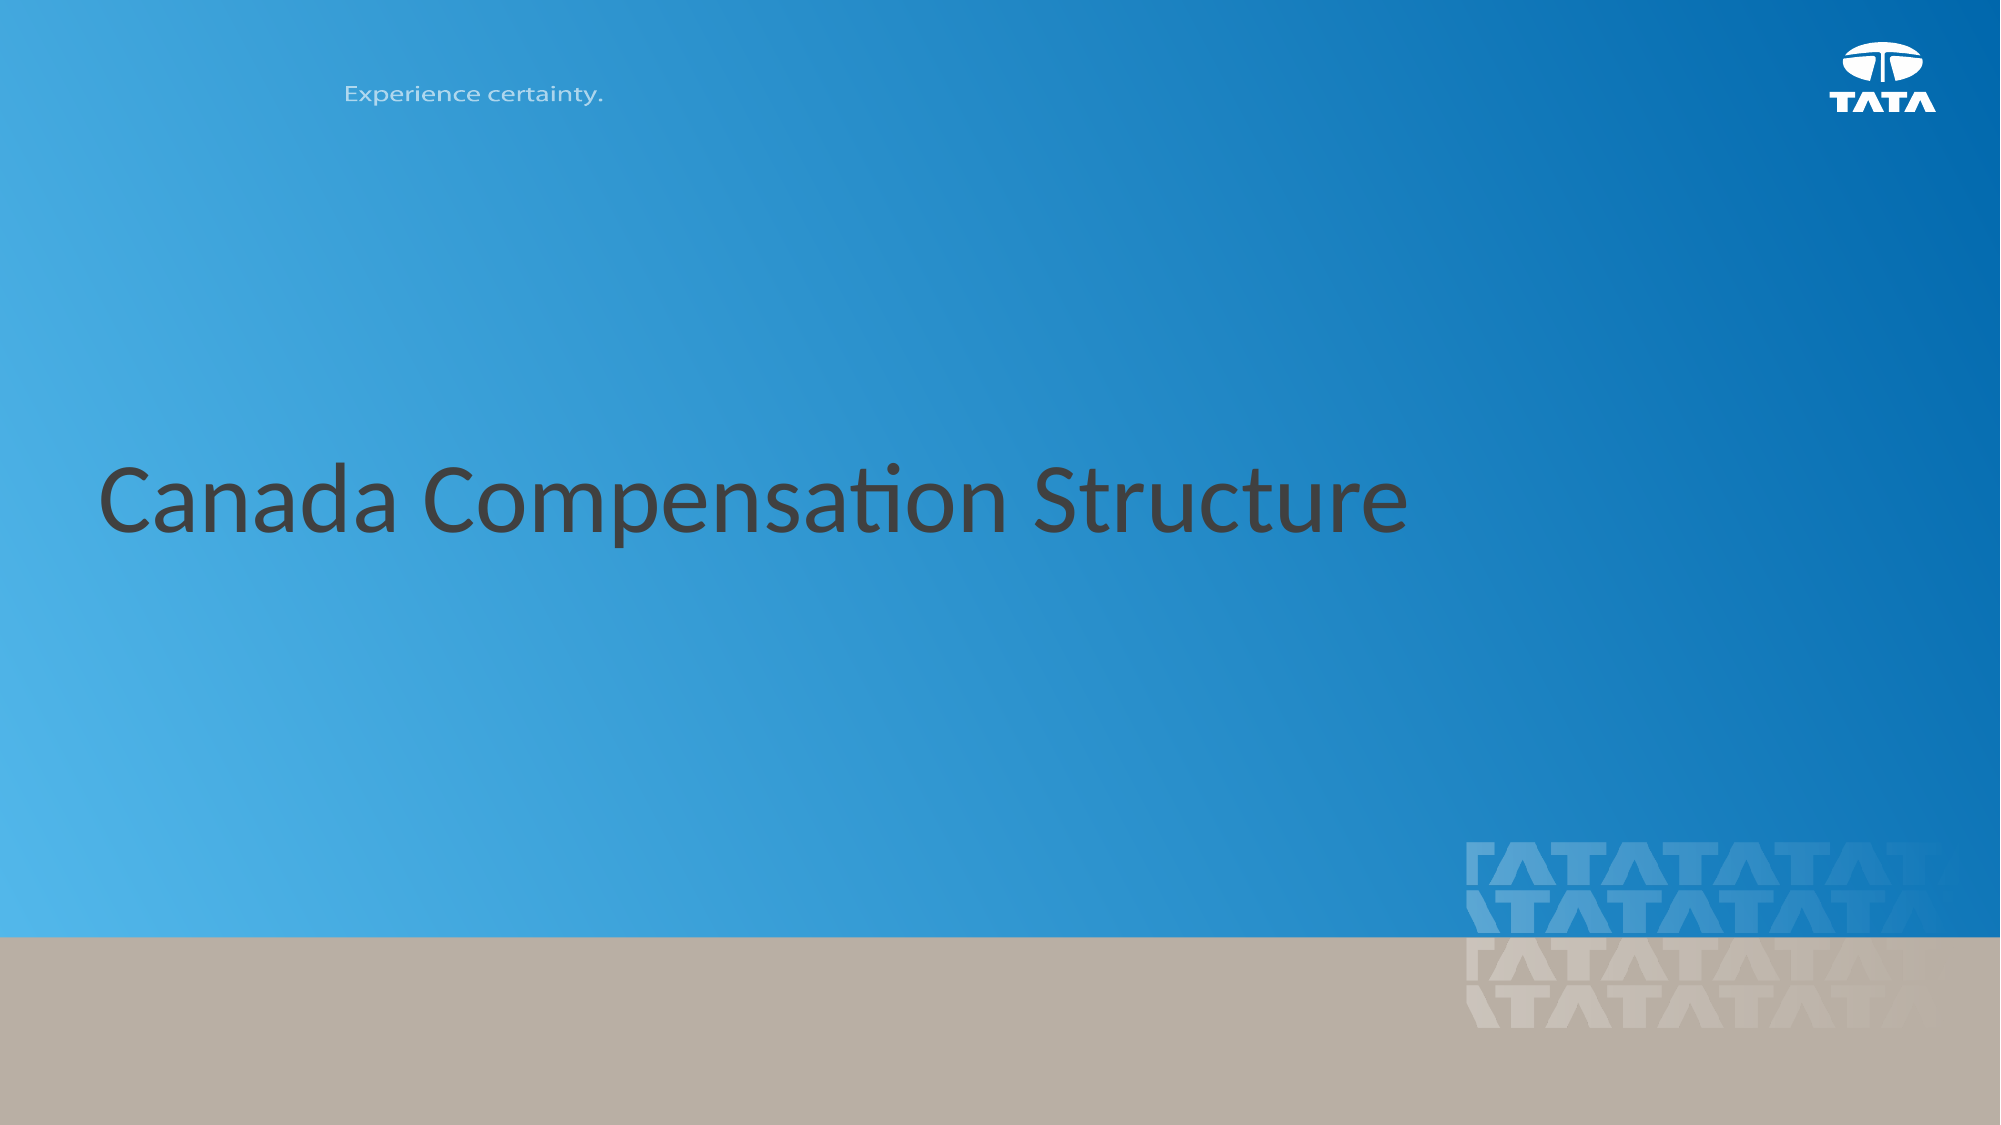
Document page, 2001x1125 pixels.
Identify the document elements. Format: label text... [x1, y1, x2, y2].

title Canada Compensation Structure [83, 443, 1434, 567]
picture [1466, 842, 2001, 1028]
